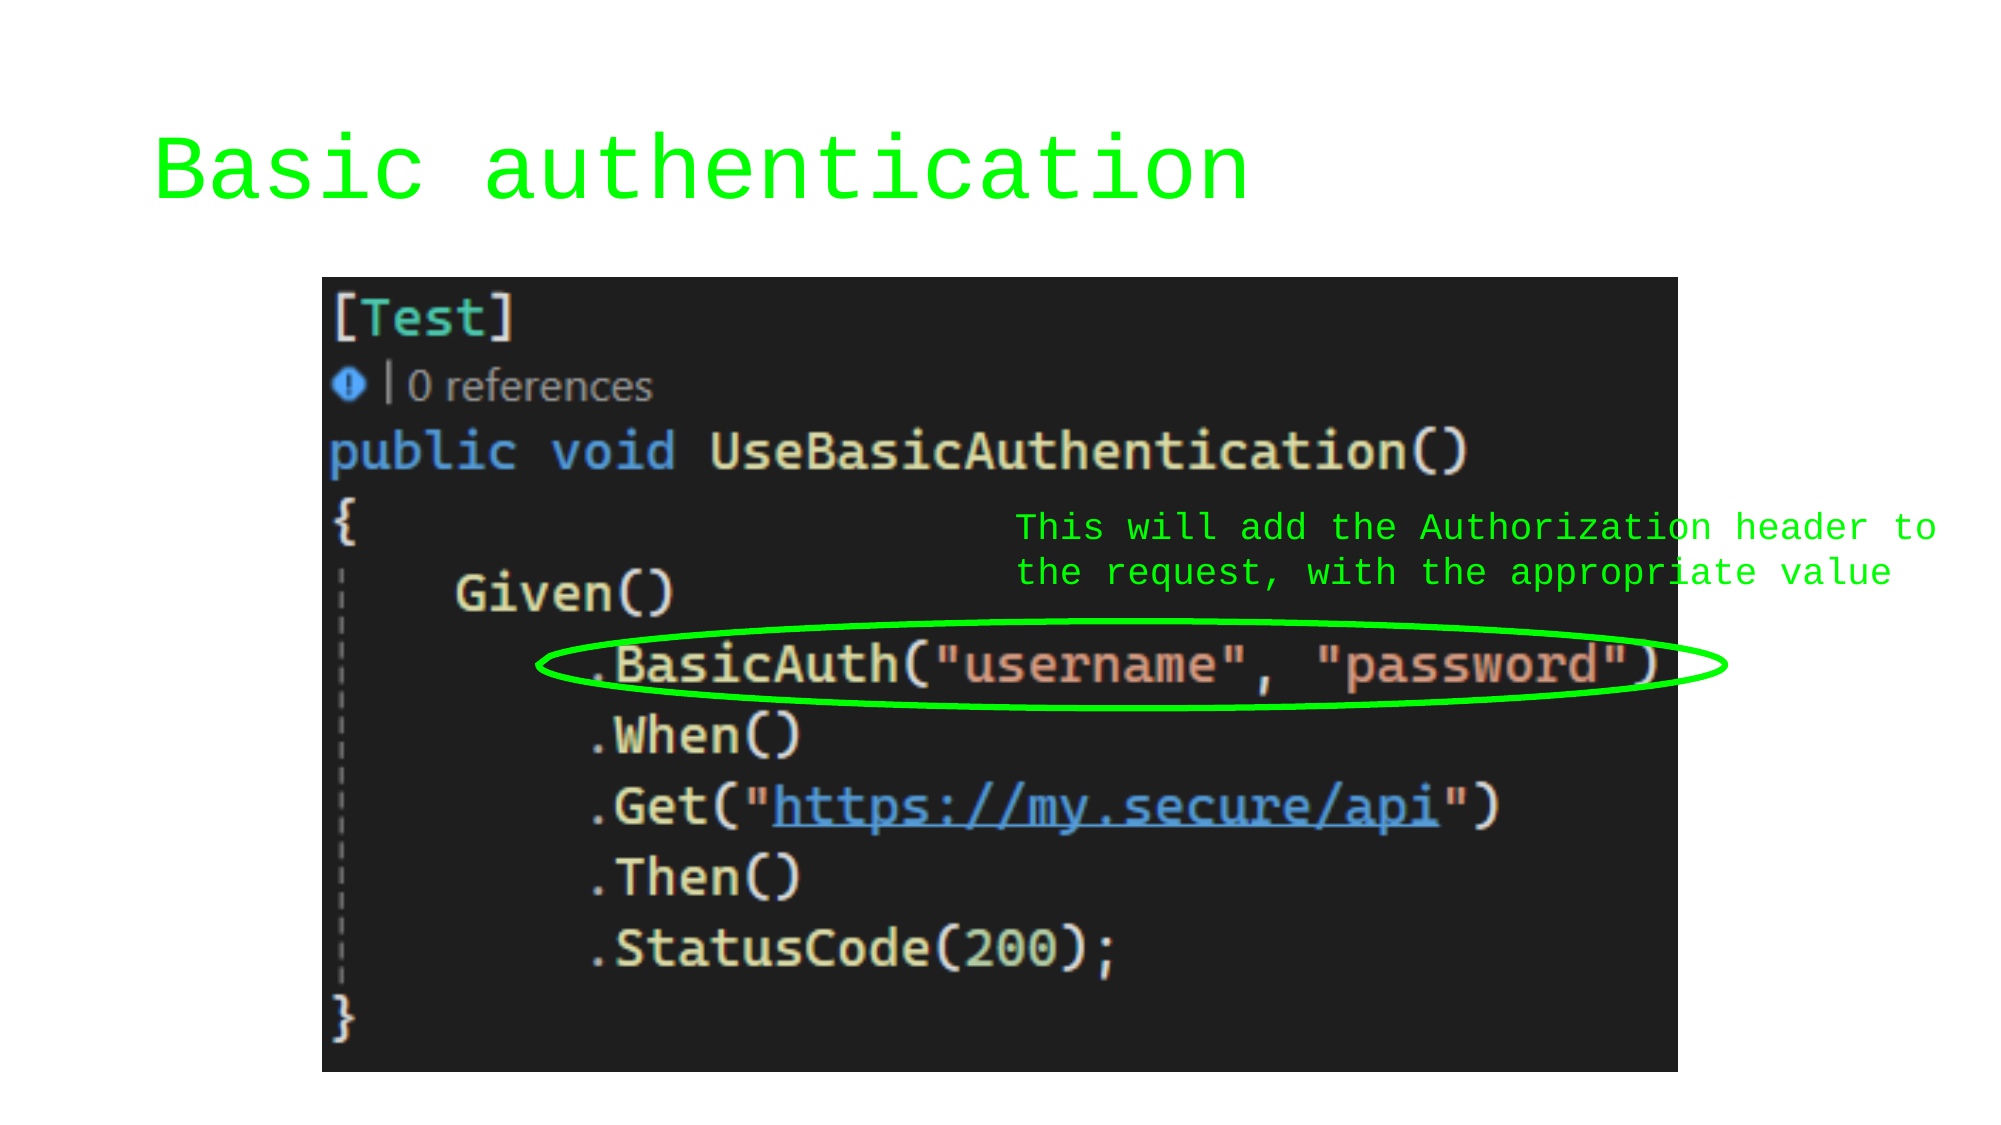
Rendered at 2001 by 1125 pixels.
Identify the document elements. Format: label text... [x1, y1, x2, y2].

picture [322, 278, 1678, 1072]
title Basic authentication [137, 59, 1863, 278]
text_box This will add the Authorization header to the request, with the appropriate value [999, 494, 1982, 601]
picture [544, 625, 1678, 705]
